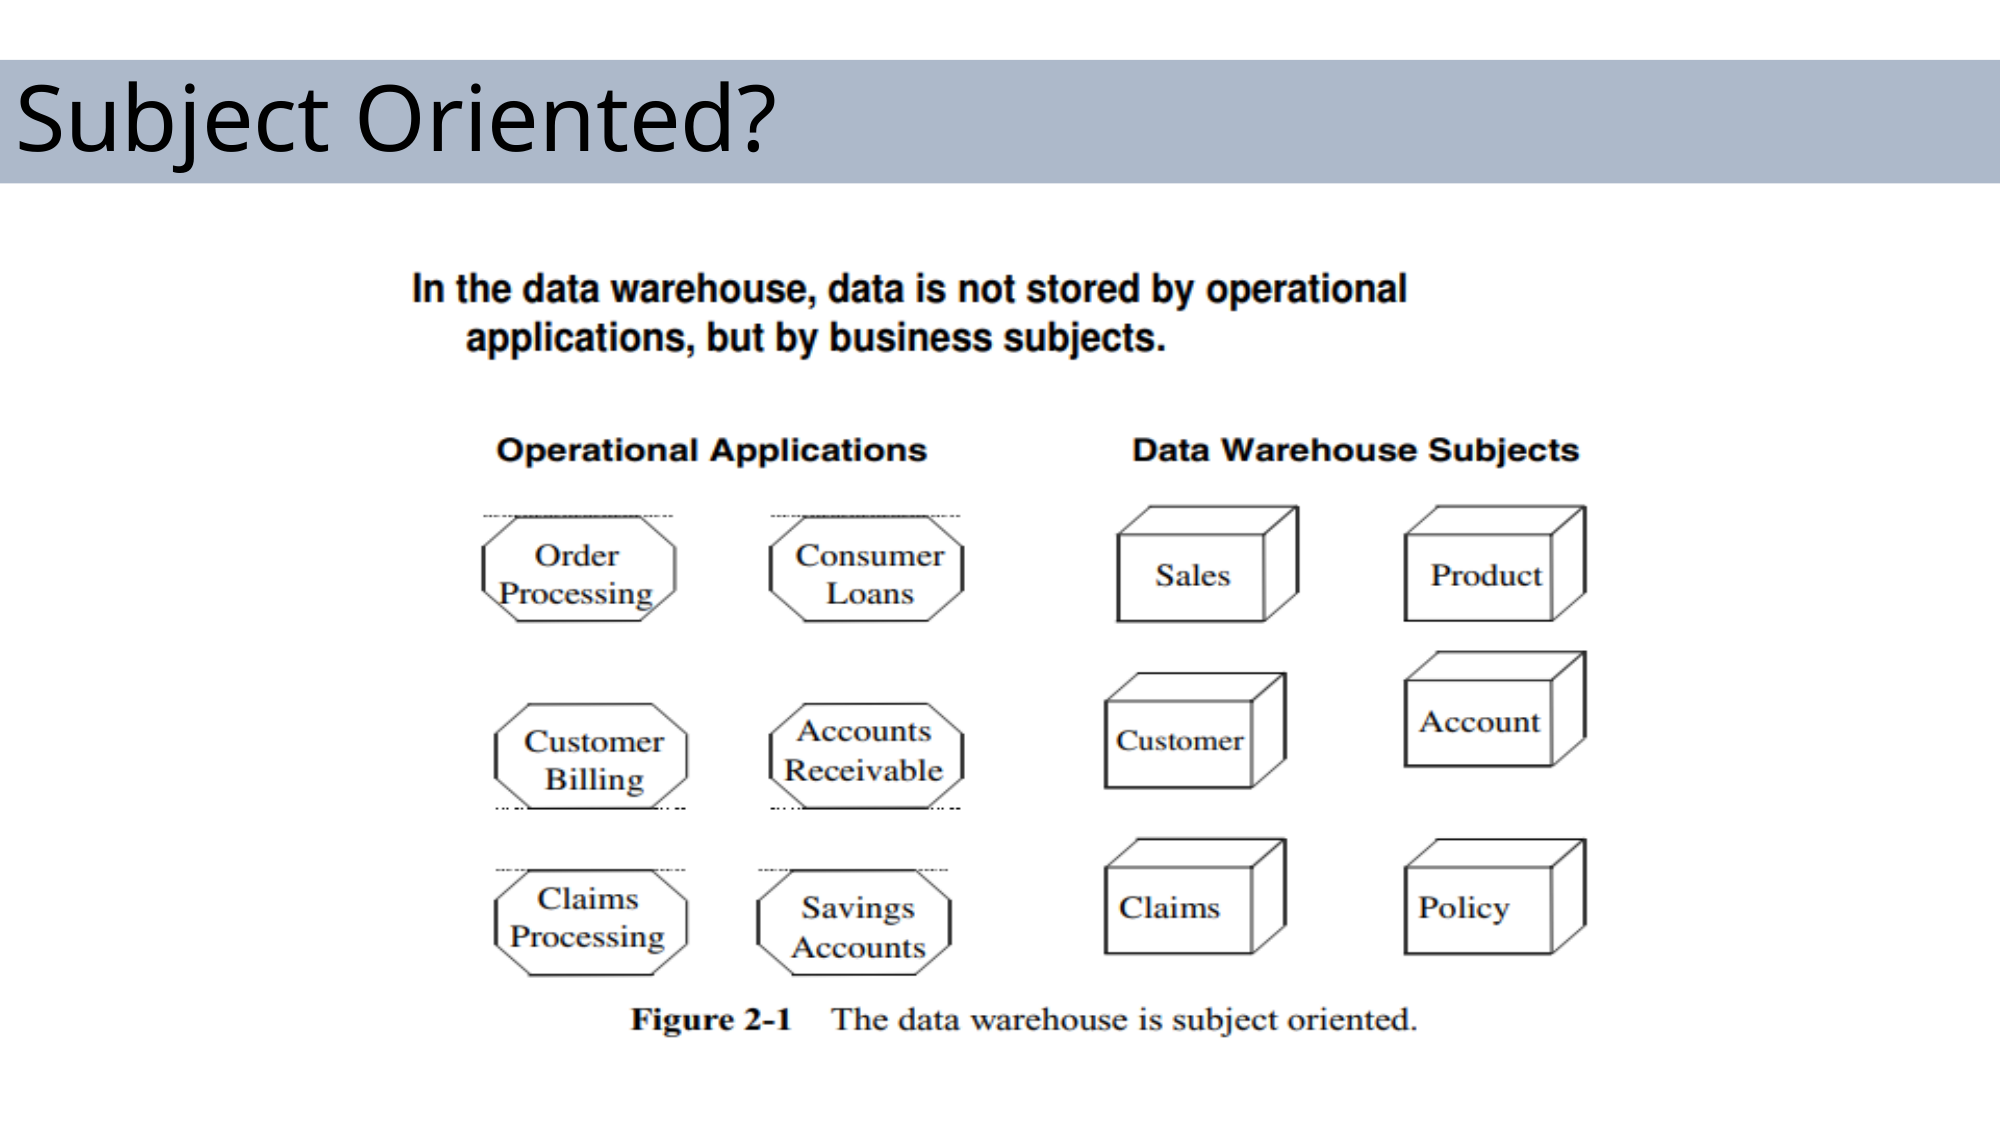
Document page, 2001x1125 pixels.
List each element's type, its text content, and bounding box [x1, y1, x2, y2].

picture [371, 210, 1714, 1092]
title Subject Oriented? [0, 59, 2000, 184]
